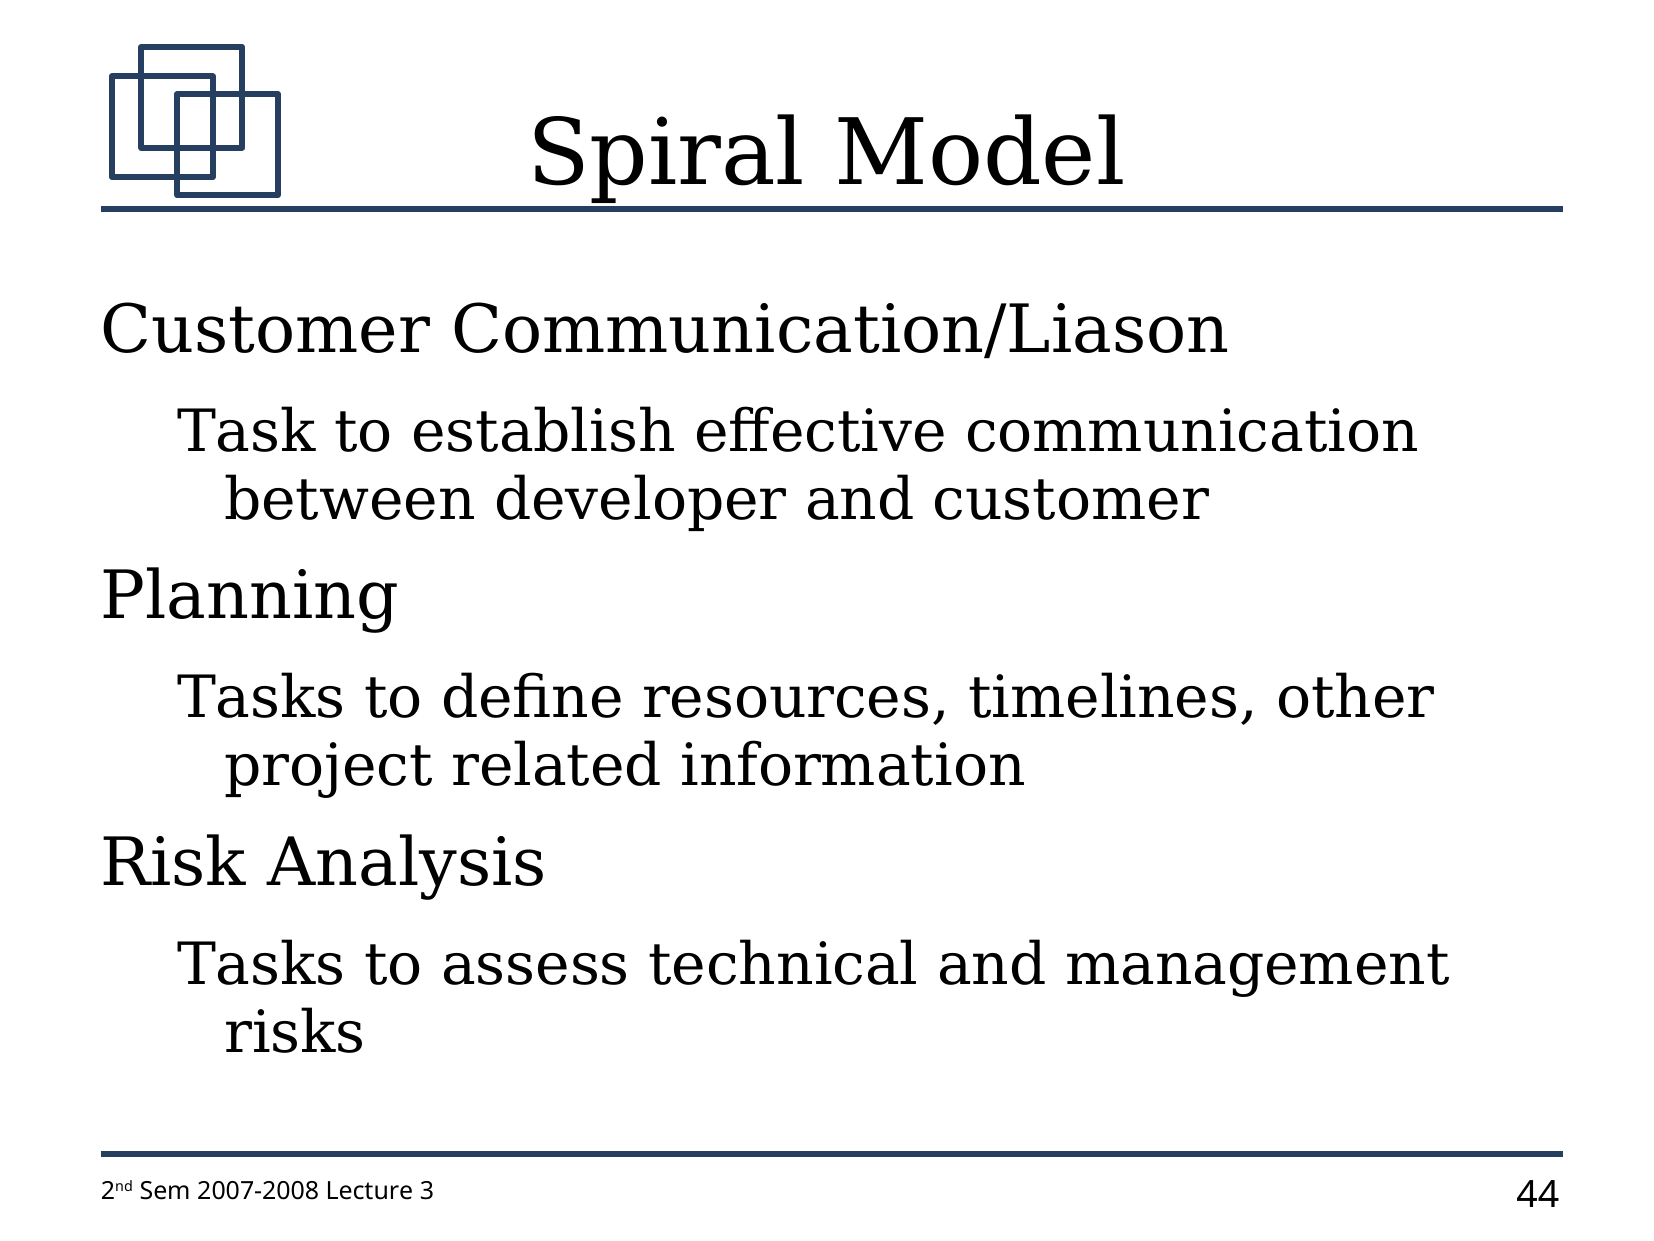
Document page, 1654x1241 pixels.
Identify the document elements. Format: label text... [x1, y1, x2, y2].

list Customer Communication/Liason Task to establish effective communication between developer and customer Planning Tasks to define resources, timelines, other project related information Risk Analysis Tasks to assess technical and management risks [82, 290, 1571, 1109]
title Spiral Model [82, 49, 1571, 257]
